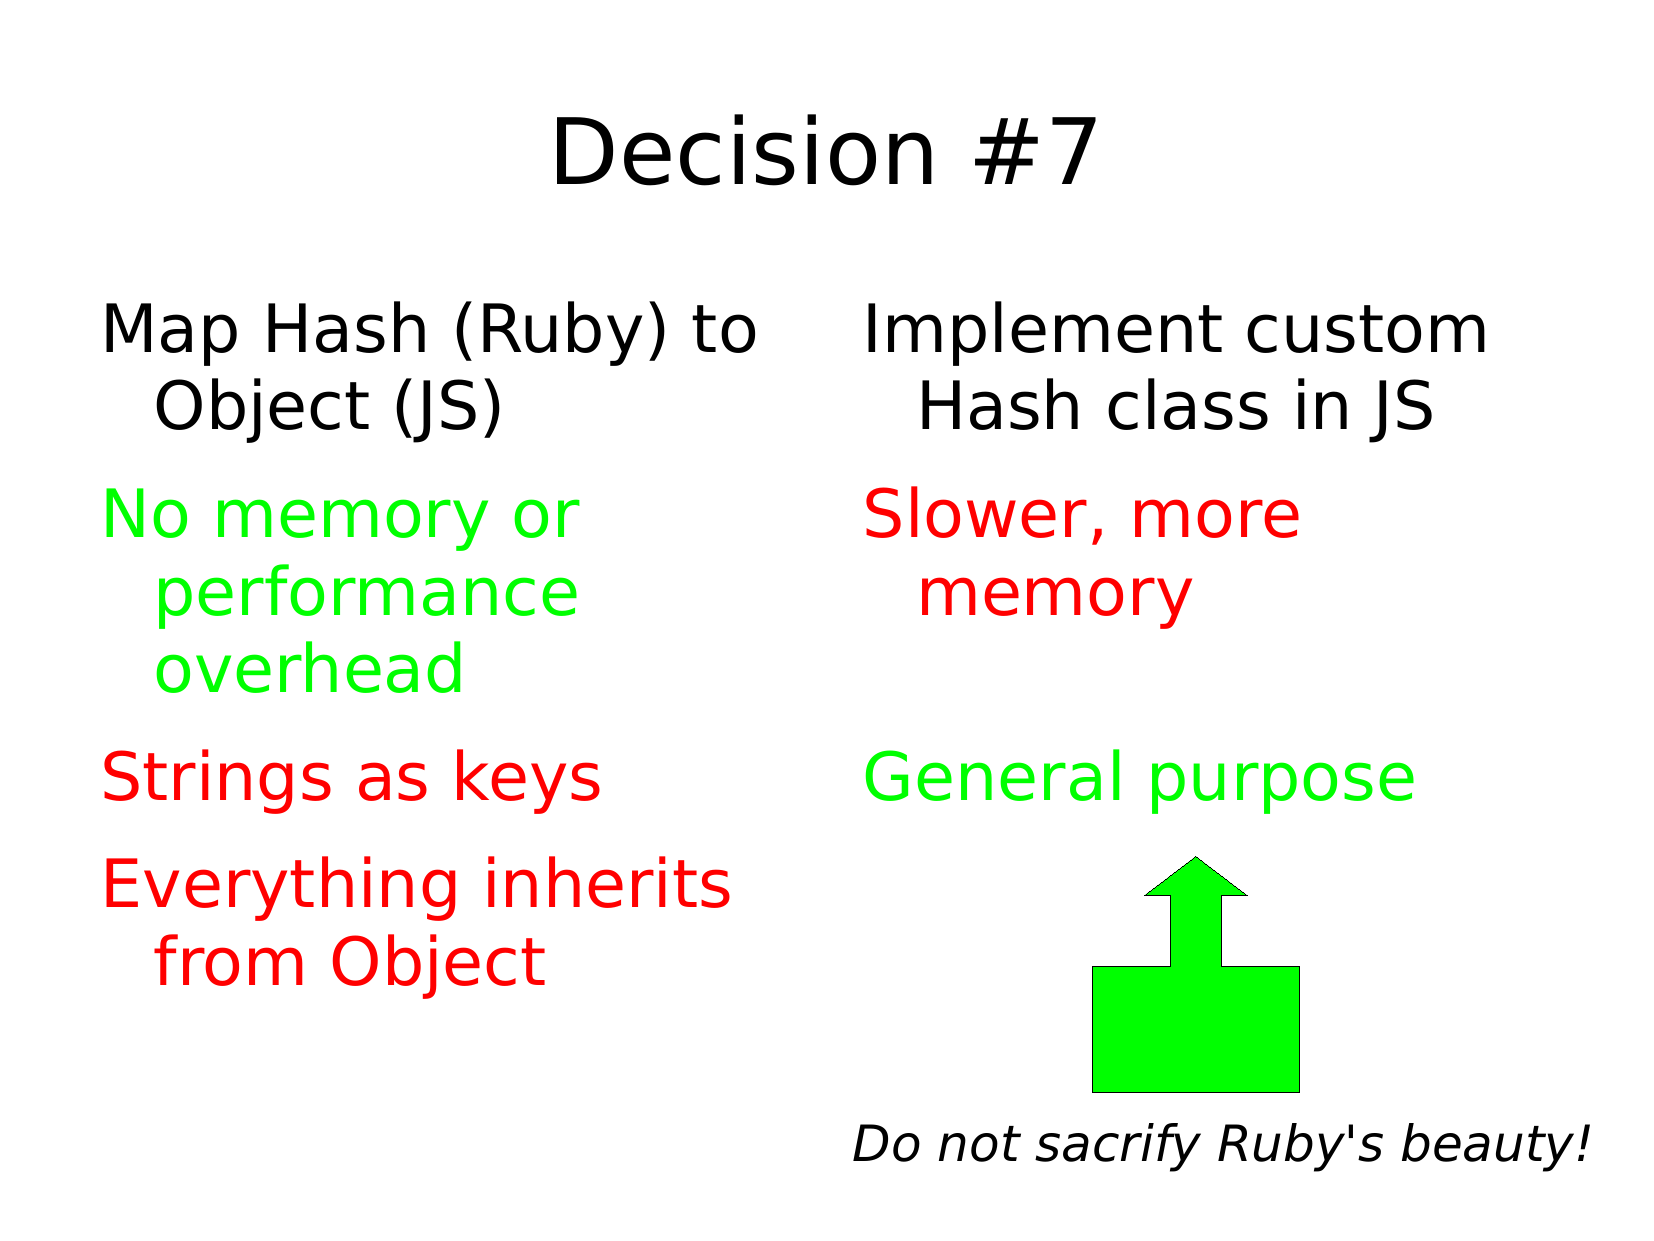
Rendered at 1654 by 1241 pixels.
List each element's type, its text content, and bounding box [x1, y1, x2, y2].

text_box [1092, 856, 1300, 1093]
text_box Do not sacrify Ruby's beauty! [838, 1108, 1595, 1182]
list Map Hash (Ruby) to Object (JS) No memory or performance overhead Strings as keys Everything inherits from Object [82, 290, 809, 1094]
title Decision #7 [82, 49, 1571, 257]
list Implement custom Hash class in JS Slower, more memory General purpose [845, 290, 1572, 886]
